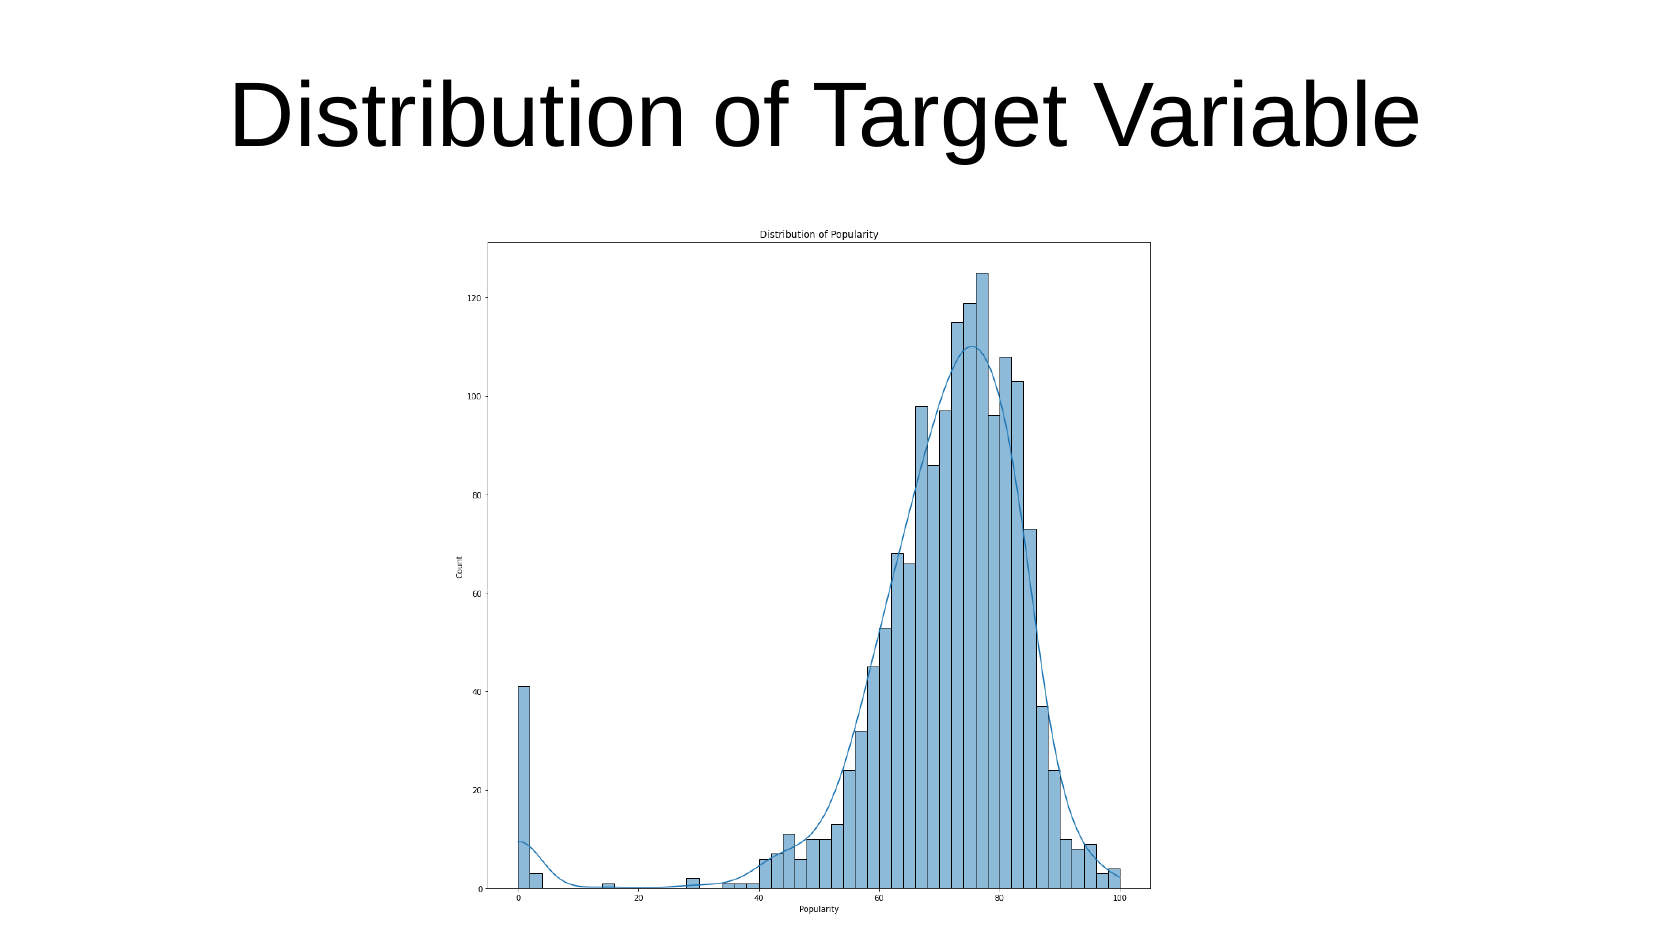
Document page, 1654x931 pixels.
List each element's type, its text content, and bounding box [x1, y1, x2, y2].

title Distribution of Target Variable [82, 37, 1571, 193]
picture [450, 224, 1155, 918]
